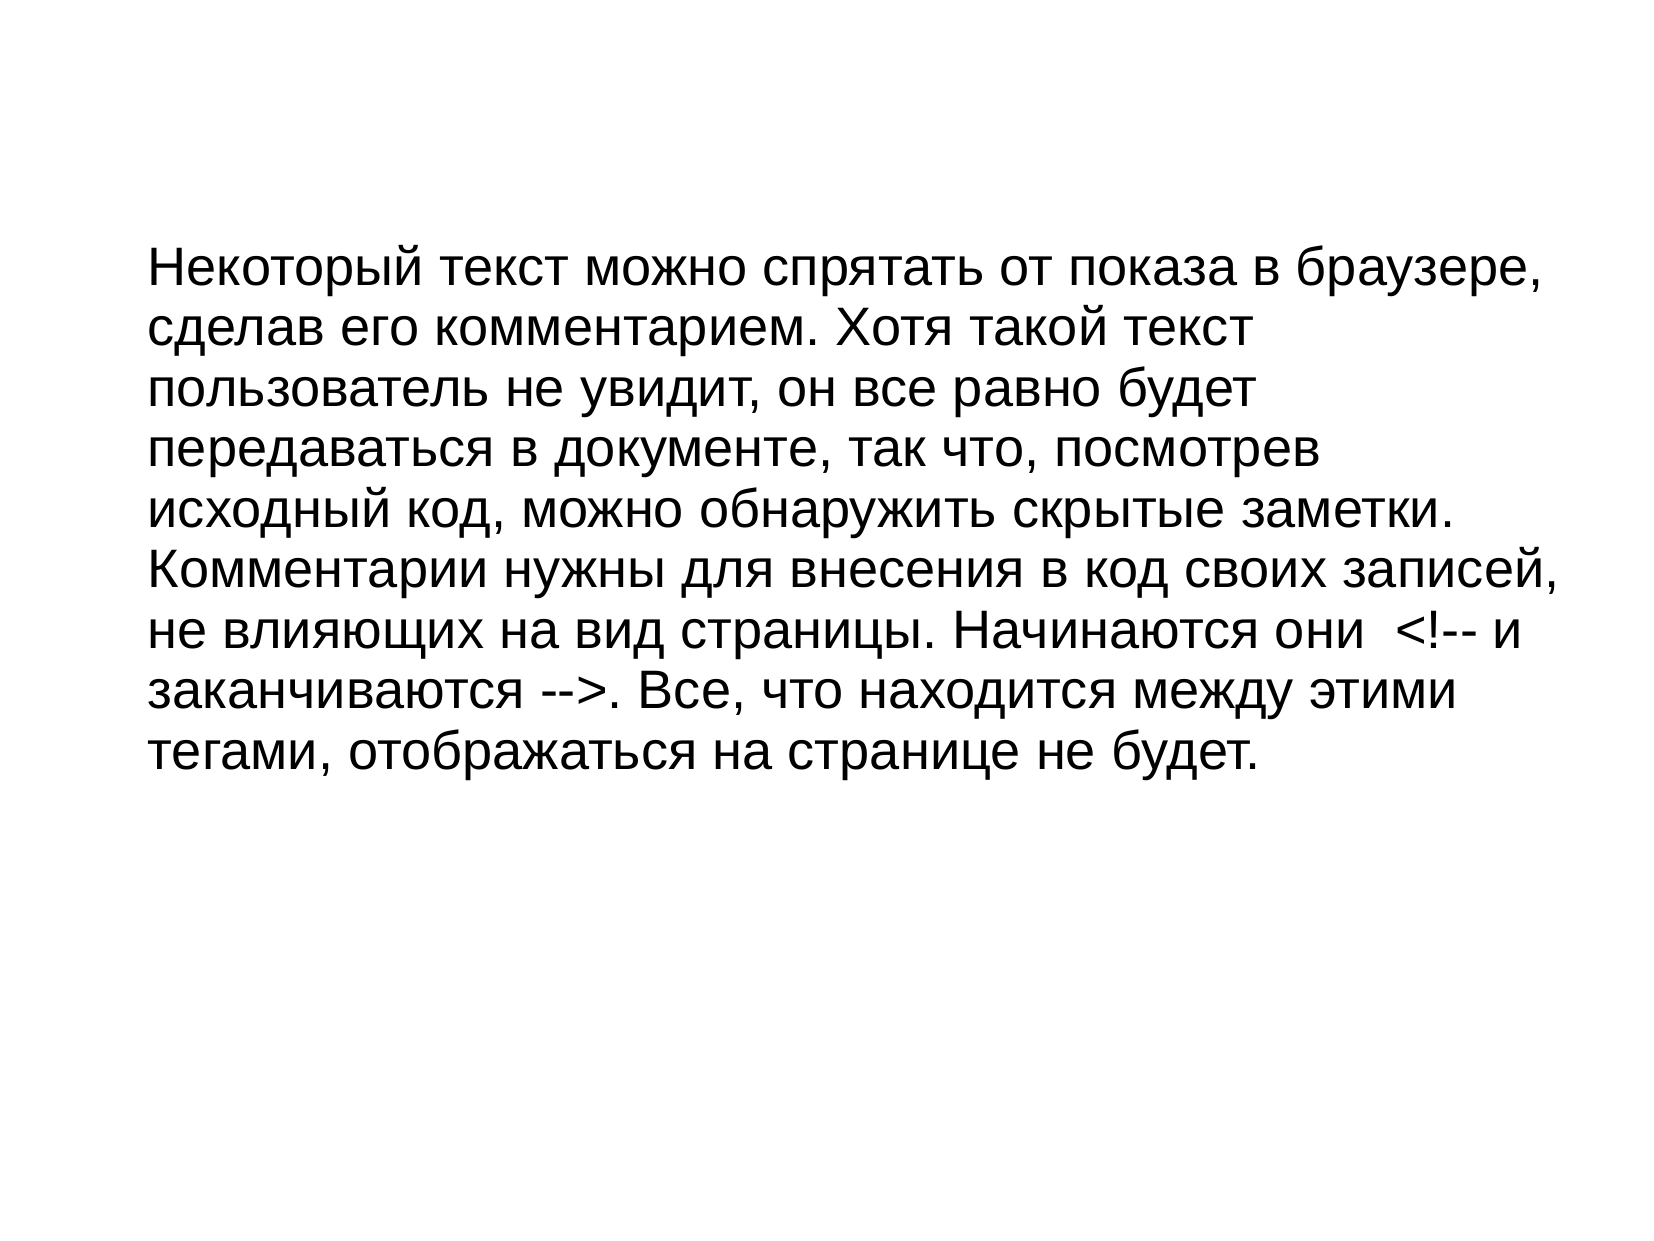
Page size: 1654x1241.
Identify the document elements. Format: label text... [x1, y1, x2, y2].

list Некоторый текст можно спрятать от показа в браузере, сделав его комментарием. Хотя такой текст пользователь не увидит, он все равно будет передаваться в документе, так что, посмотрев исходный код, можно обнаружить скрытые заметки. Комментарии нужны для внесения в код своих записей, не влияющих на вид страницы. Начинаются они <!-- и заканчиваются -->. Все, что находится между этими тегами, отображаться на странице не будет. [76, 236, 1565, 916]
